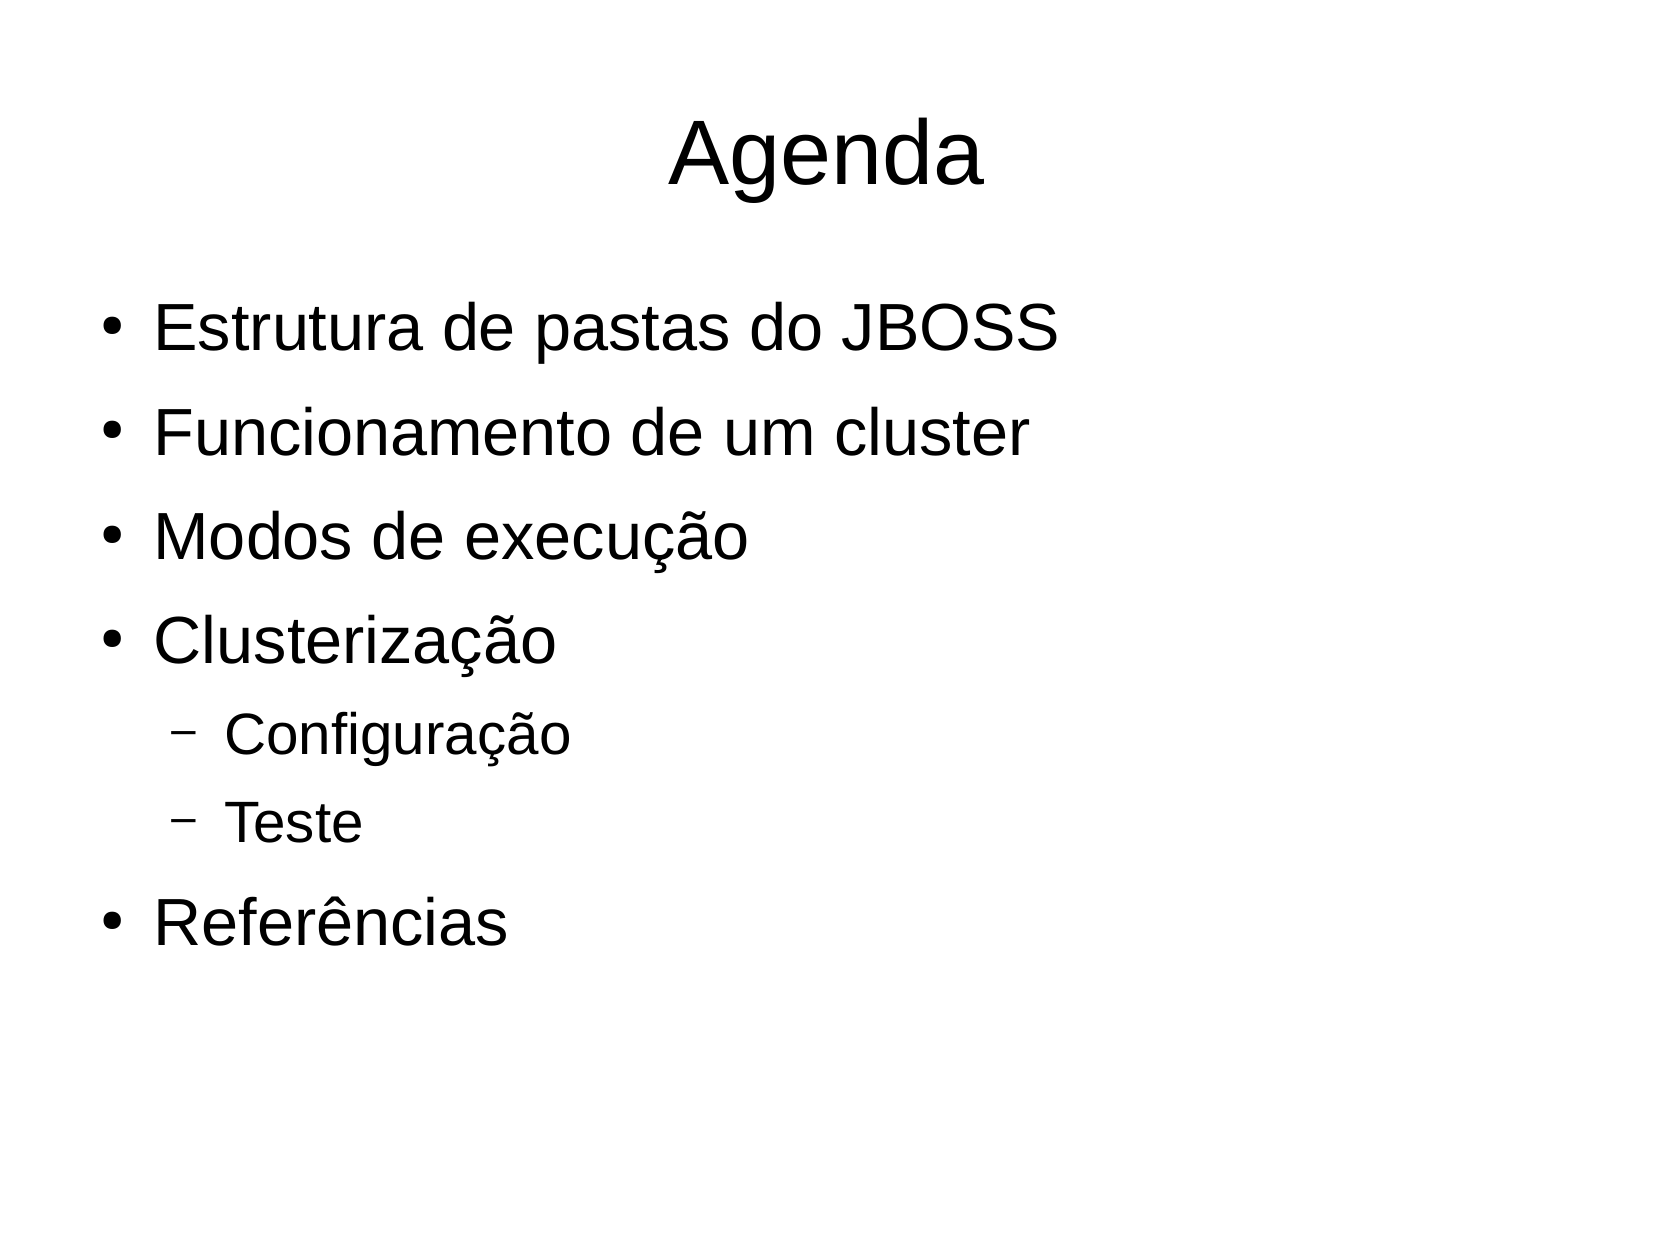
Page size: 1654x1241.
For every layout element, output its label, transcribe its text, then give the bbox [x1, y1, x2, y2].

title Agenda [82, 49, 1571, 257]
list Estrutura de pastas do JBOSS Funcionamento de um cluster Modos de execução Clusterização Configuração Teste Referências [82, 290, 1571, 1010]
